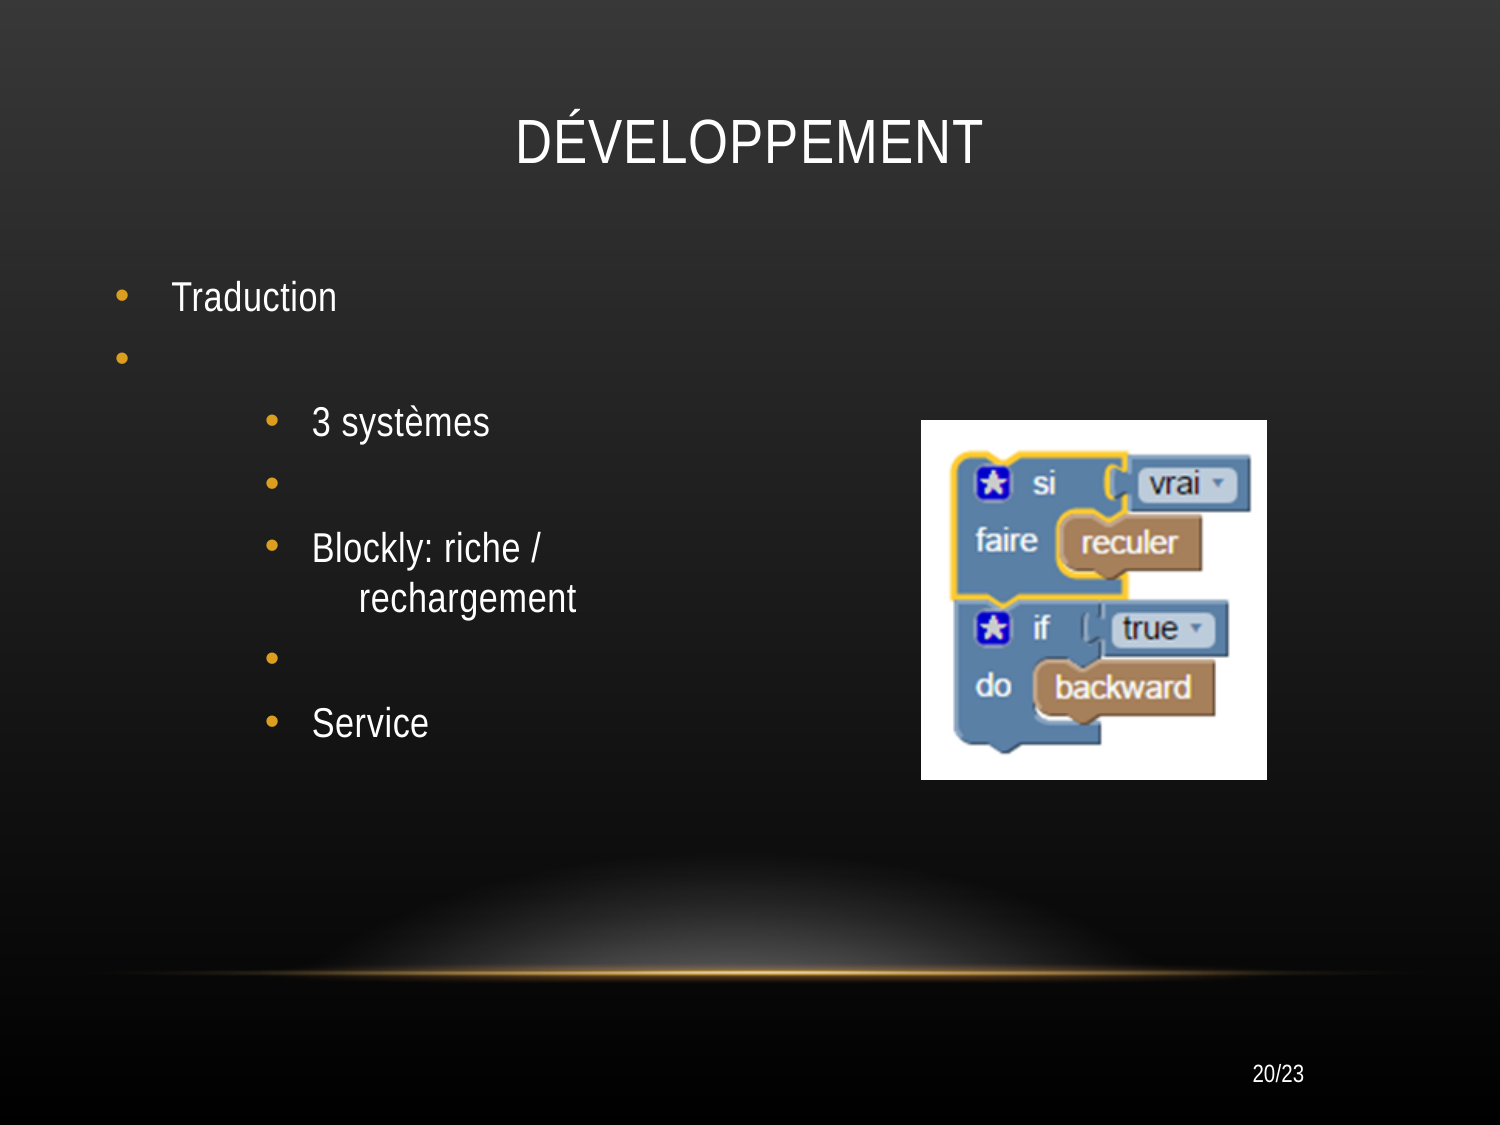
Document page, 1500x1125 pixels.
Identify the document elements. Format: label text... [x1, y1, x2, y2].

title développement [99, 45, 1400, 233]
picture [921, 420, 1267, 780]
text_box 21/23 [1237, 1042, 1401, 1103]
list Traduction 3 systèmes Blockly: riche / rechargement Service [99, 262, 713, 938]
